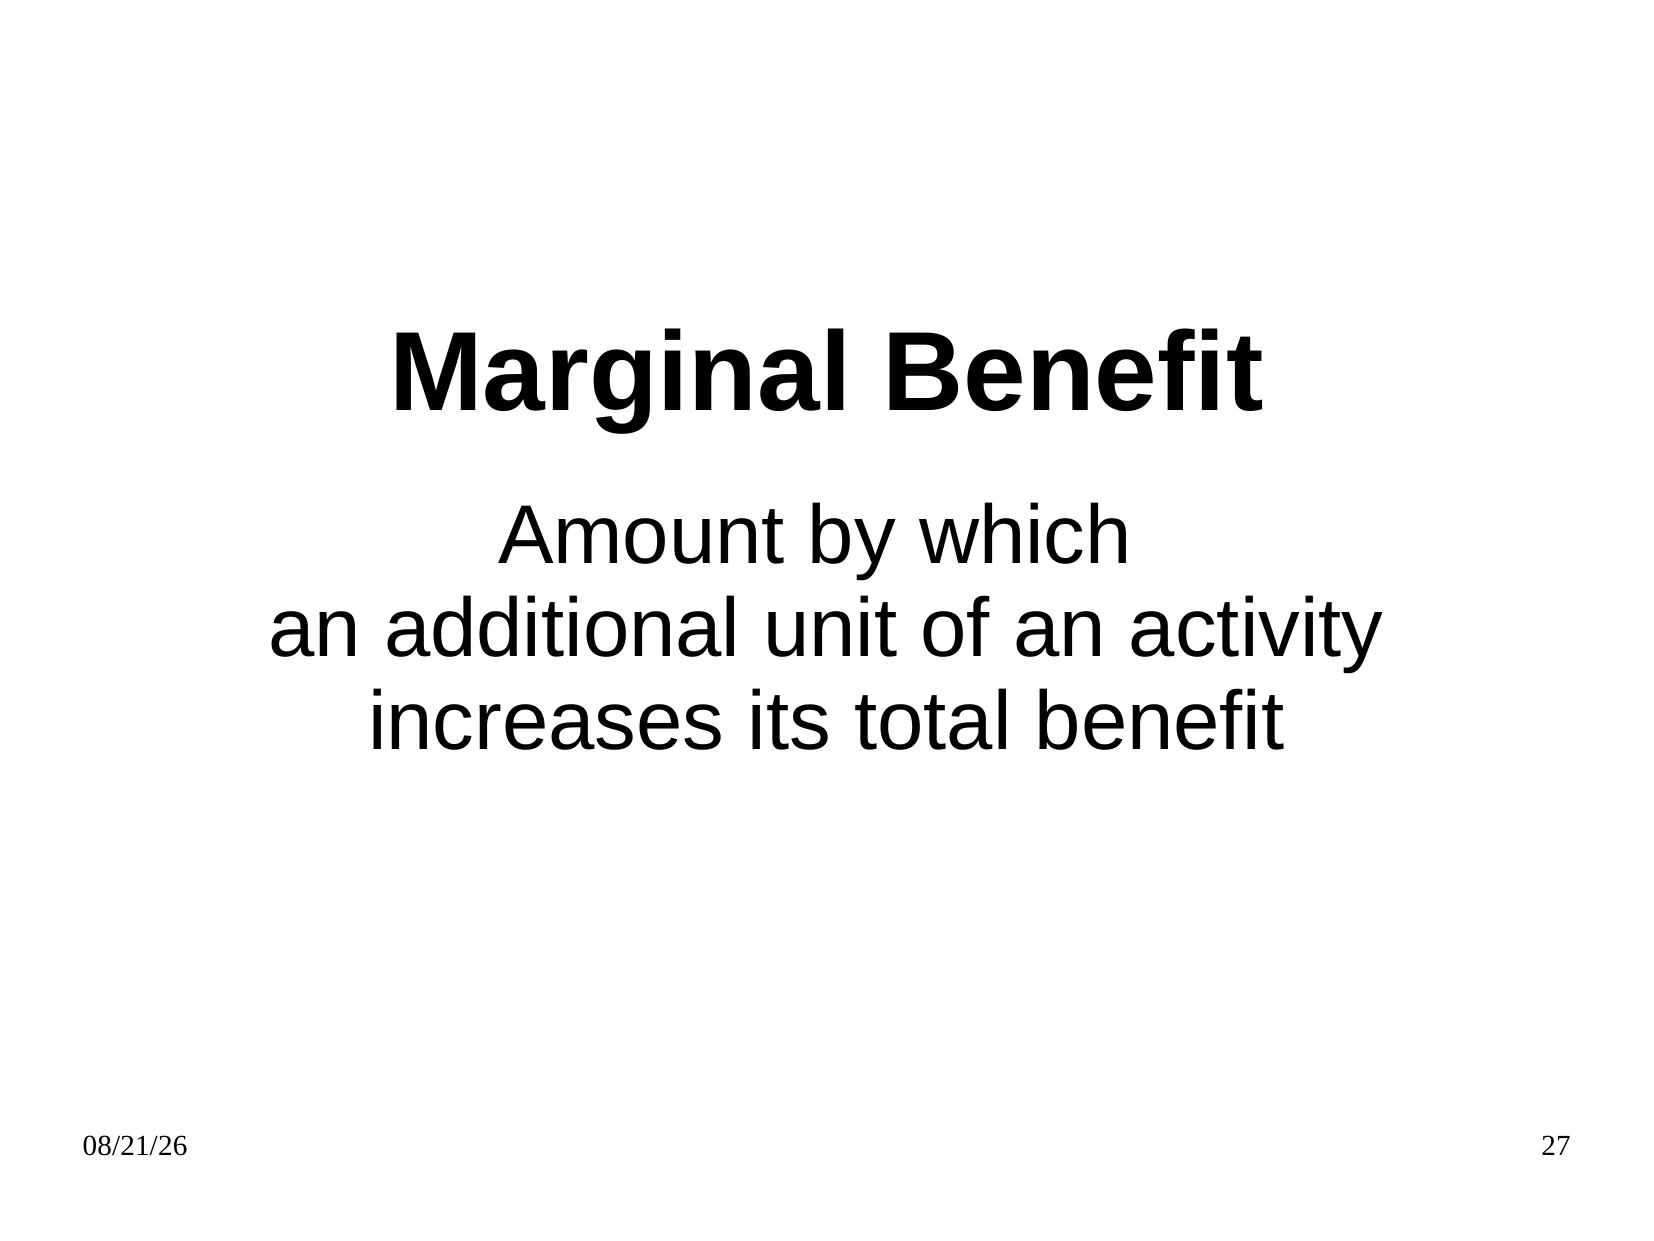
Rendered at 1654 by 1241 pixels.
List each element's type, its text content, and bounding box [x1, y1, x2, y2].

subtitle Amount by which an additional unit of an activity increases its total benefit [82, 488, 1571, 768]
title Marginal Benefit [82, 267, 1571, 476]
